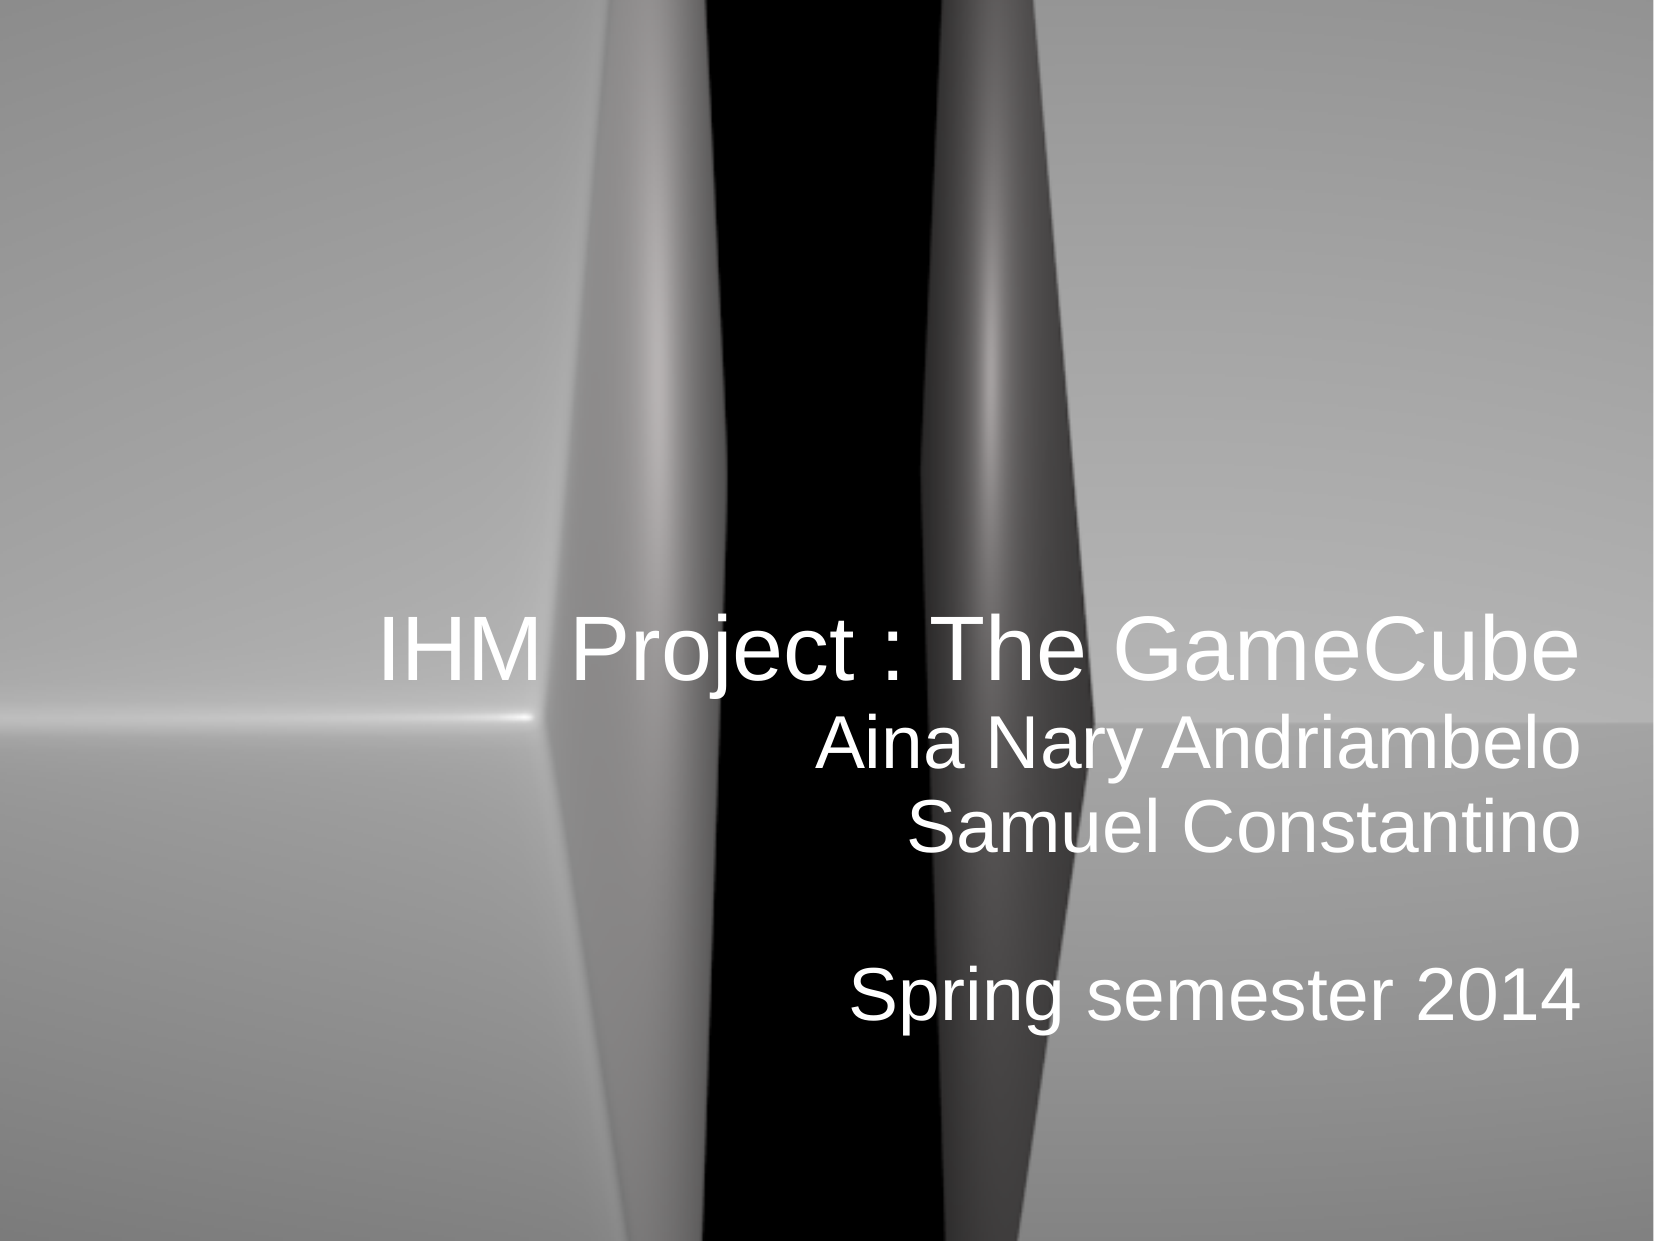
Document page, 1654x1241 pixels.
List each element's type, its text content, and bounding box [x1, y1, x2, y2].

picture [0, 0, 1654, 1241]
subtitle IHM Project : The GameCube Aina Nary Andriambelo Samuel Constantino Spring semester 2014 [94, 287, 1583, 1241]
